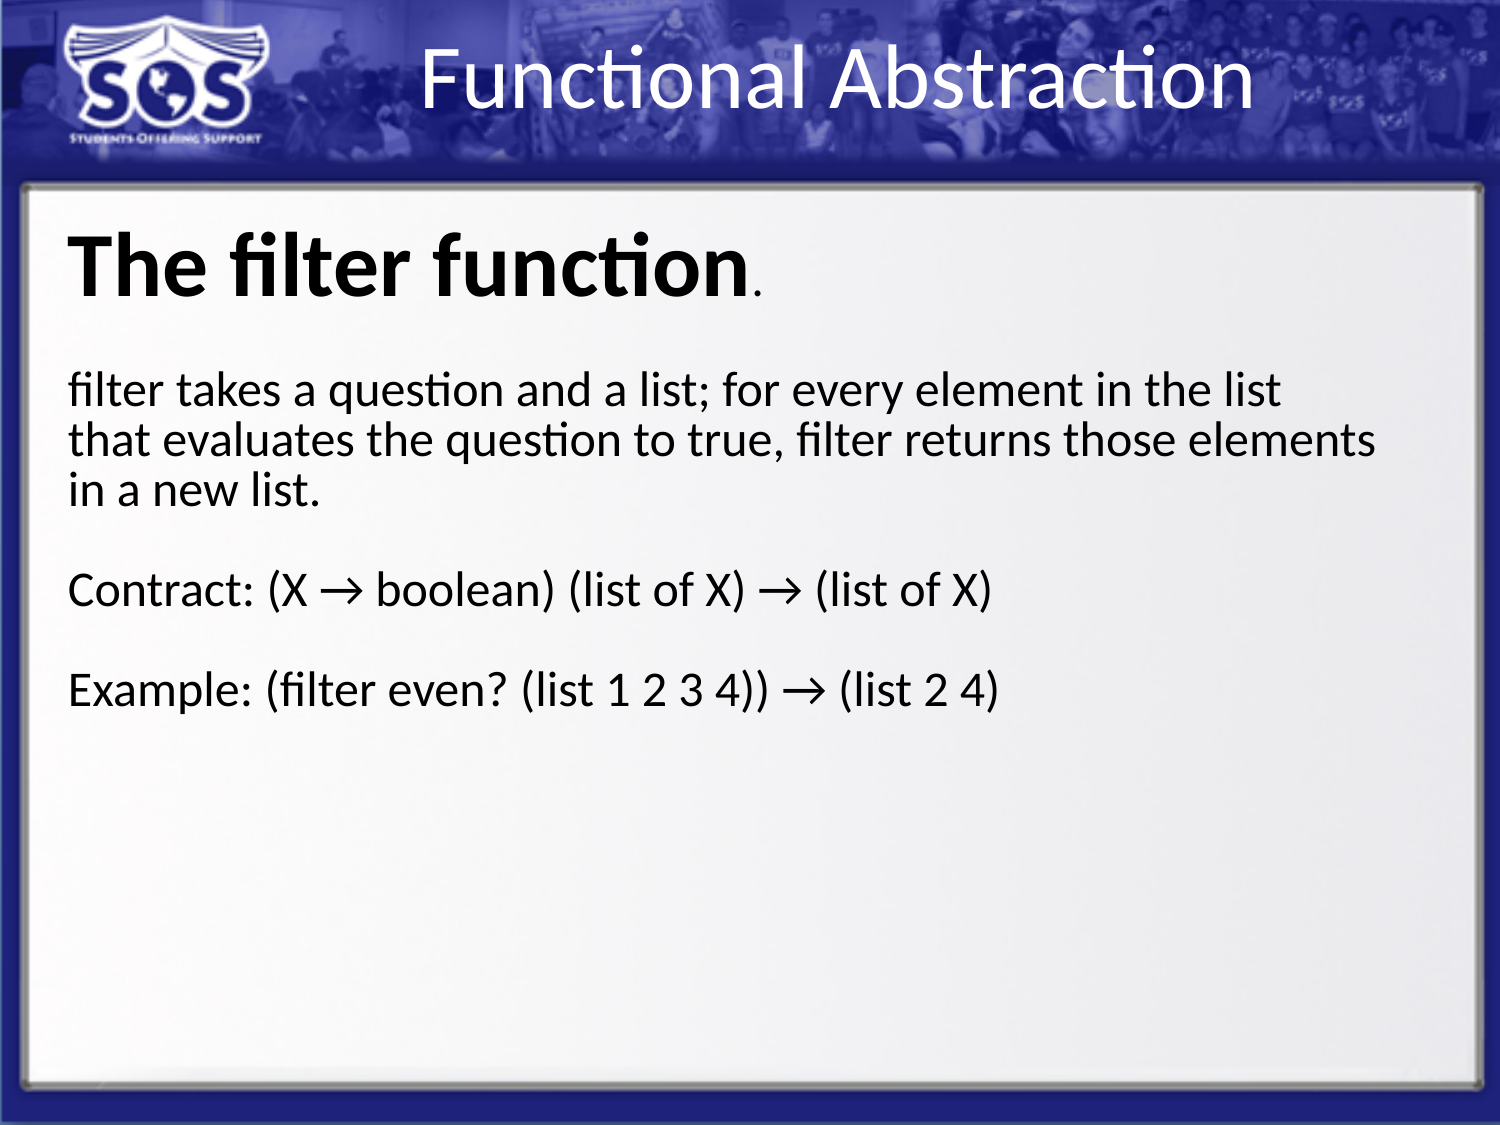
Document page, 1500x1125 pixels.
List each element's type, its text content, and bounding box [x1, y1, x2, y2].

text_box The filter function. filter takes a question and a list; for every element in the list that evaluates the question to true, filter returns those elements in a new list. Contract: (X → boolean) (list of X) → (list of X) Example: (filter even? (list 1 2 3 4)) → (list 2 4) [53, 219, 1400, 952]
text_box Functional Abstraction [277, 30, 1400, 157]
picture [0, 0, 1500, 1125]
